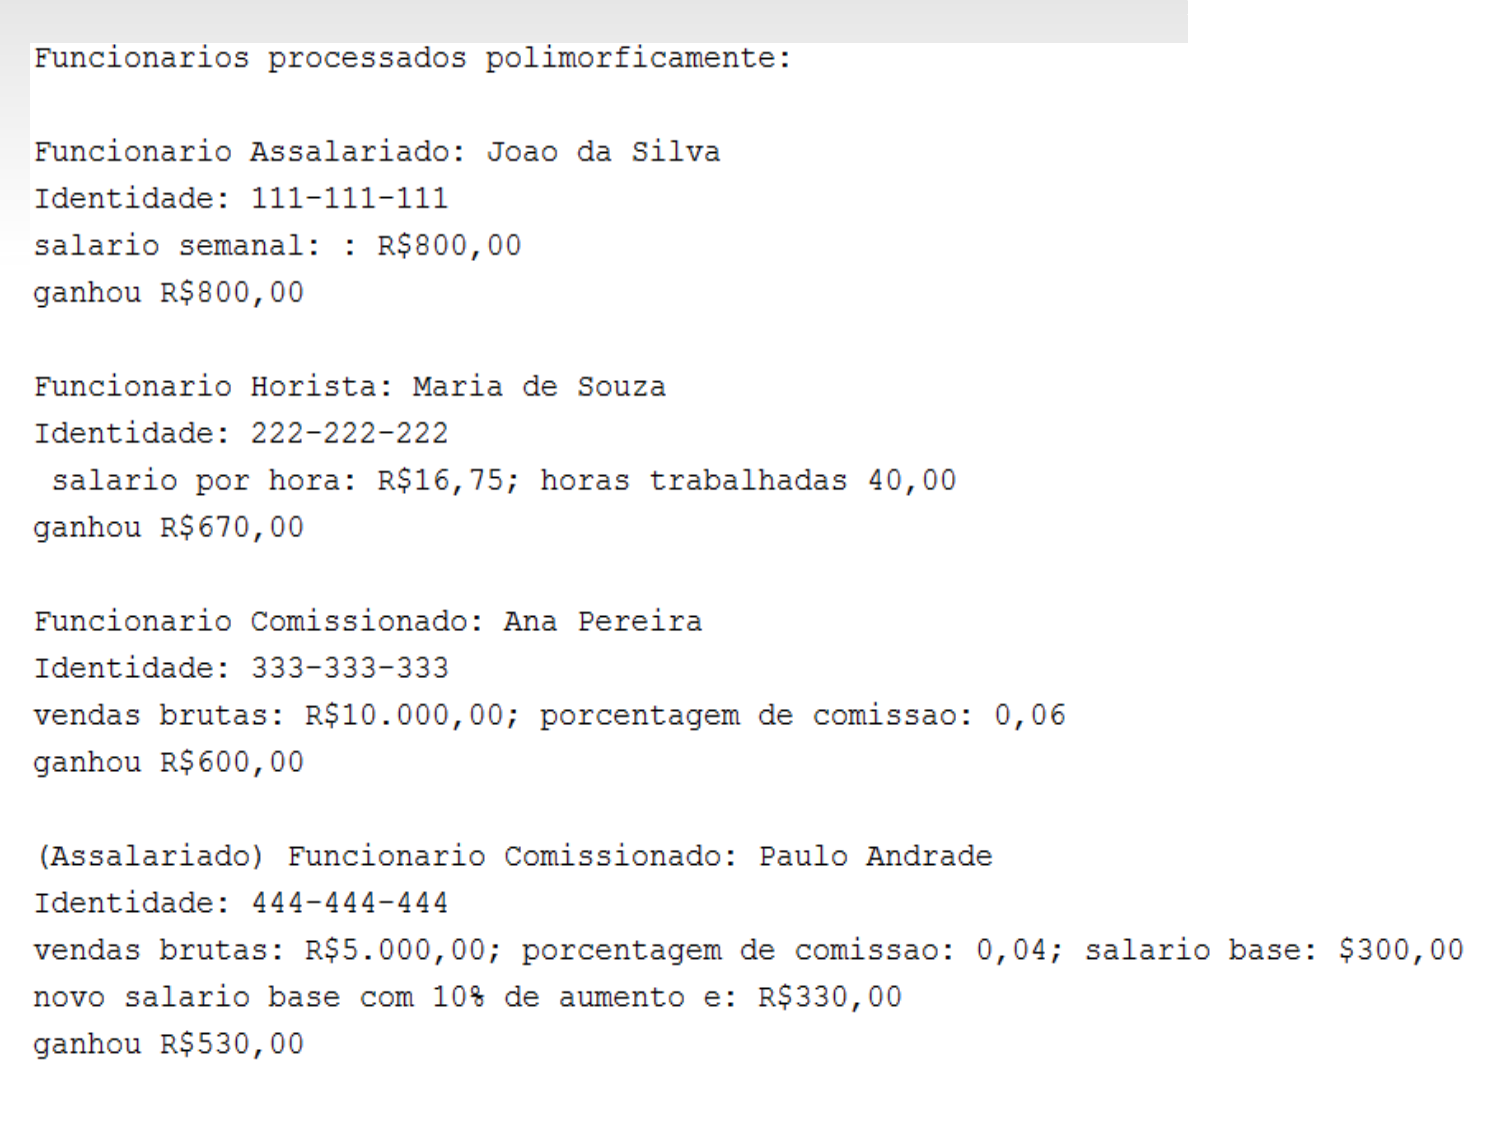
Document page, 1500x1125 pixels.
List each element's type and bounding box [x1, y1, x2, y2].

picture [30, 43, 1475, 1066]
